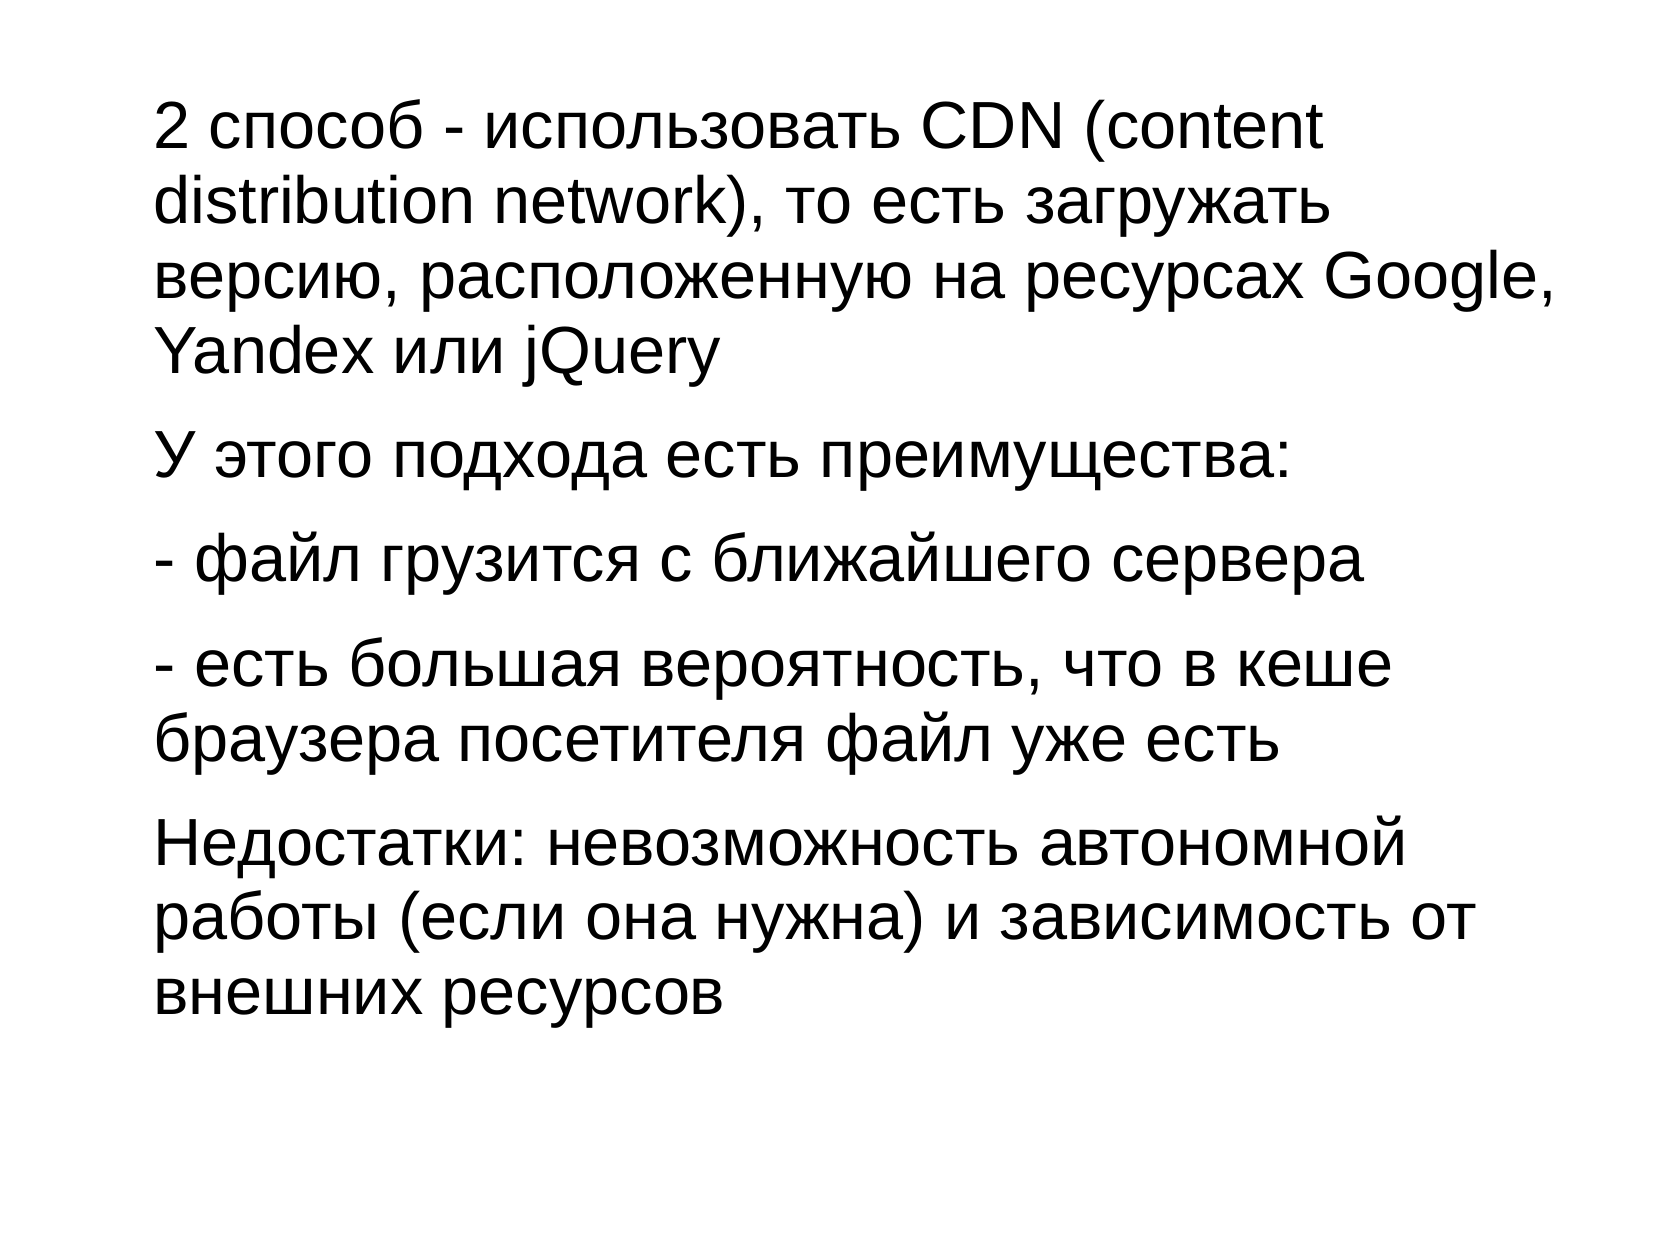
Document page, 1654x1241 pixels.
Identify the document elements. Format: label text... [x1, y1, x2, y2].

list 2 способ - использовать CDN (content distribution network), то есть загружать версию, расположенную на ресурсах Google, Yandex или jQuery У этого подхода есть преимущества: - файл грузится с ближайшего сервера - есть большая вероятность, что в кеше браузера посетителя файл уже есть Недостатки: невозможность автономной работы (если она нужна) и зависимость от внешних ресурсов [82, 88, 1571, 1134]
